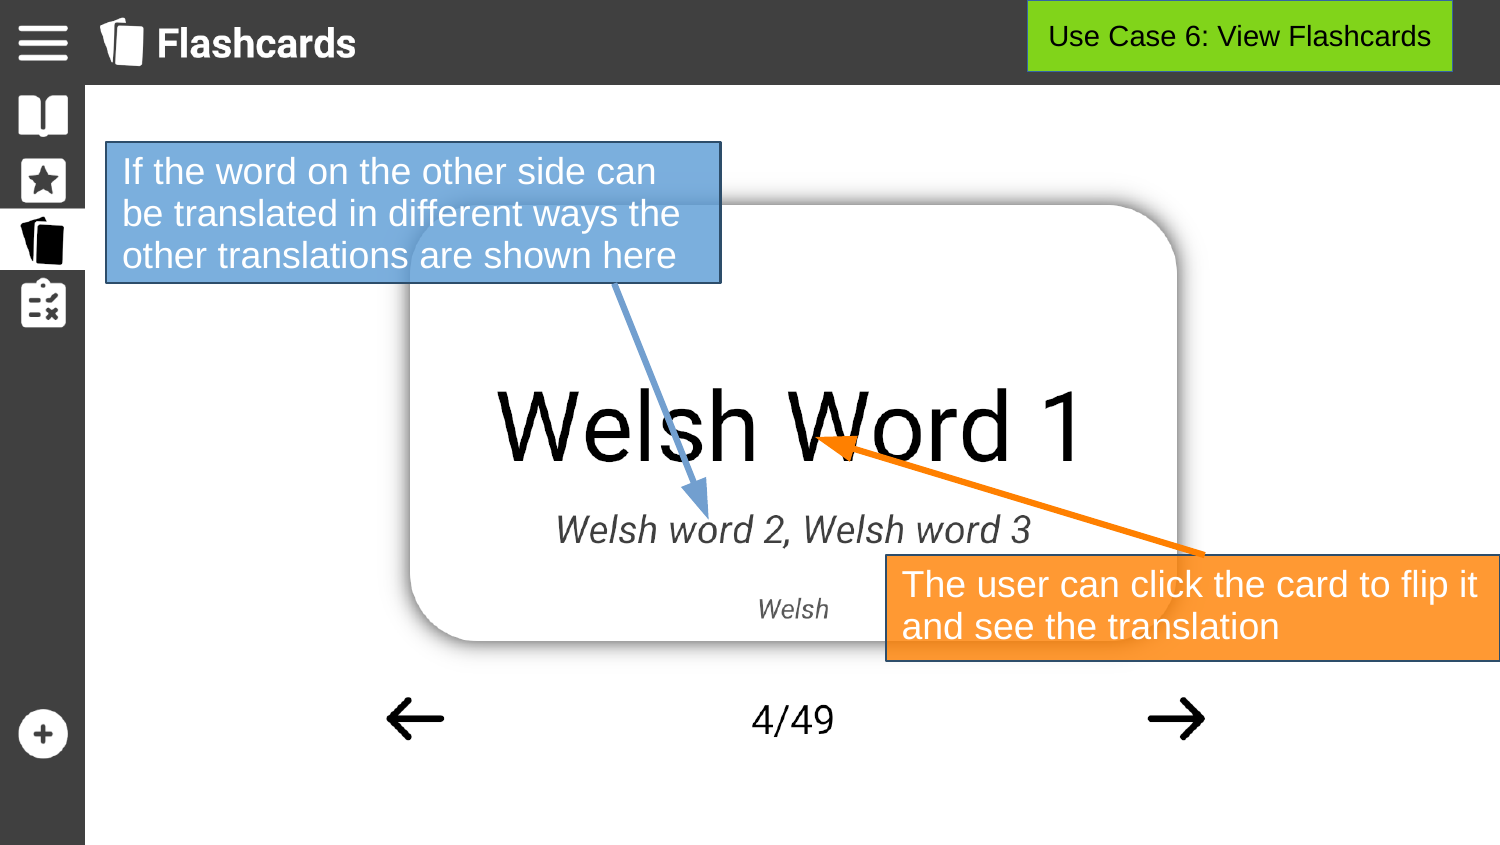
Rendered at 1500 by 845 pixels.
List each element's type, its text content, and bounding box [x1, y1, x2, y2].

text_box Use Case 6: View Flashcards [1027, 0, 1453, 72]
text_box The user can click the card to flip it and see the translation [885, 555, 1500, 662]
picture [0, 0, 1500, 845]
text_box If the word on the other side can be translated in different ways the other translations are shown here [106, 141, 721, 284]
